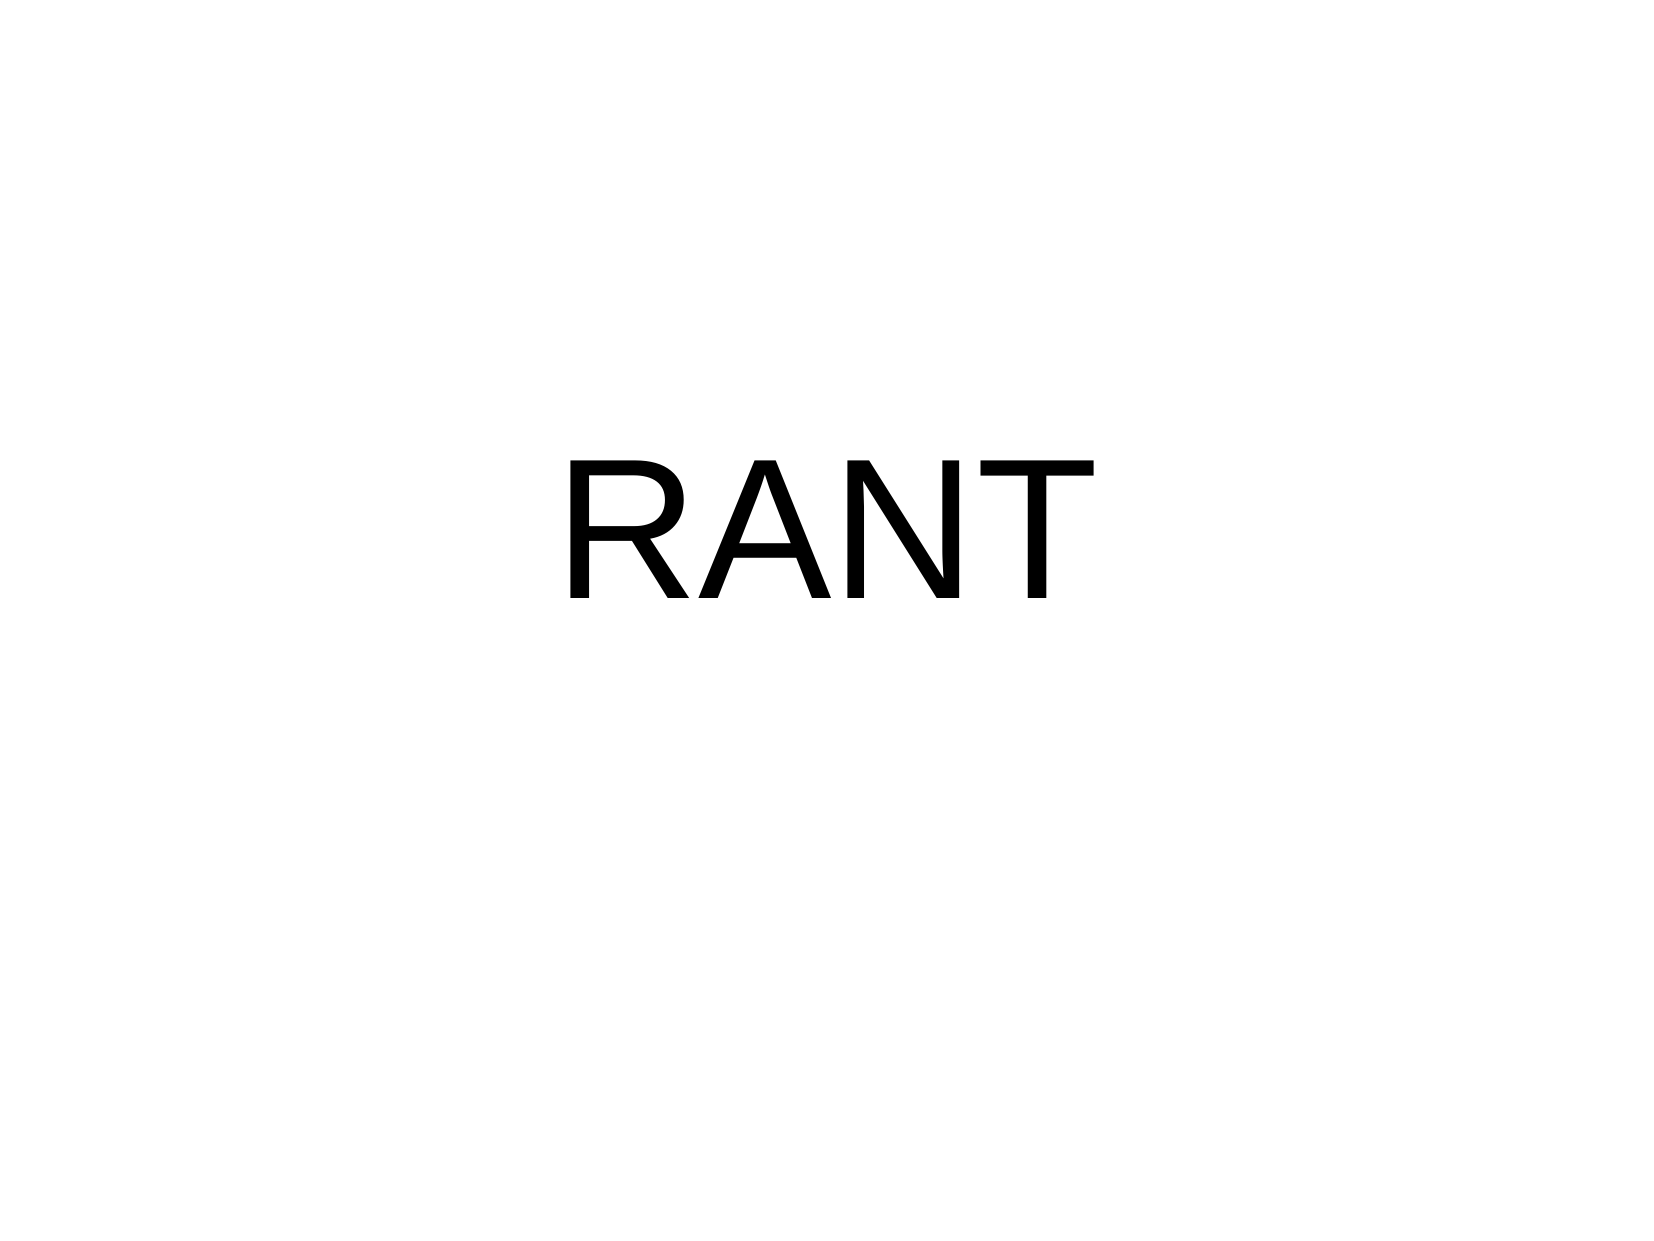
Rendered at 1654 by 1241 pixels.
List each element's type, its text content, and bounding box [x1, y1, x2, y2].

subtitle RANT [82, 49, 1571, 1010]
